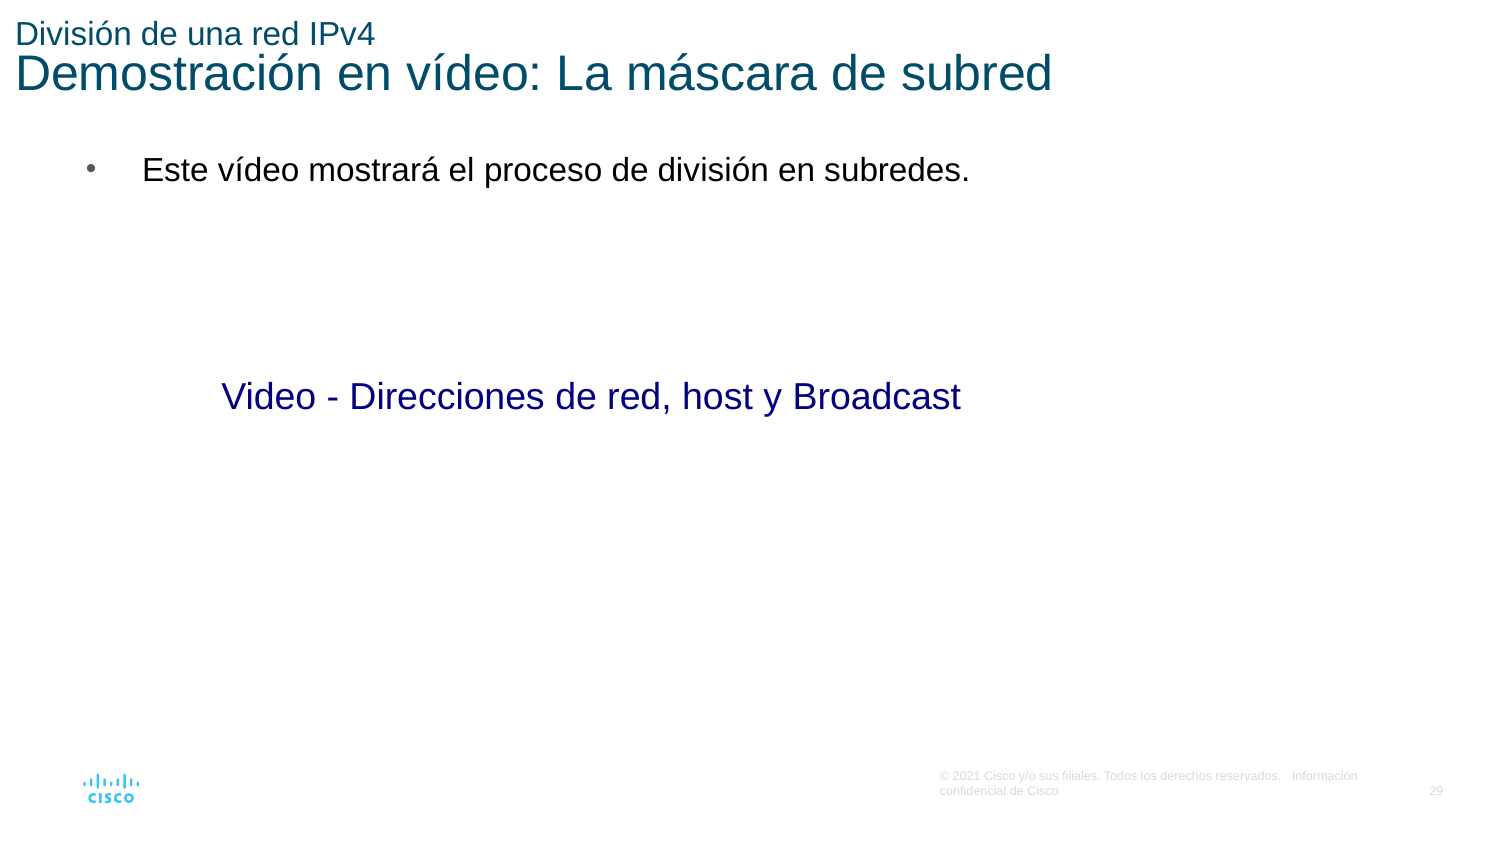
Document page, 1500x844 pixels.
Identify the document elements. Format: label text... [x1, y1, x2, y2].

list Este vídeo mostrará el proceso de división en subredes. [70, 140, 1430, 207]
text_box Video - Direcciones de red, host y Broadcast [206, 368, 1202, 443]
title División de una red IPv4 Demostración en vídeo: La máscara de subred [0, 0, 1369, 121]
